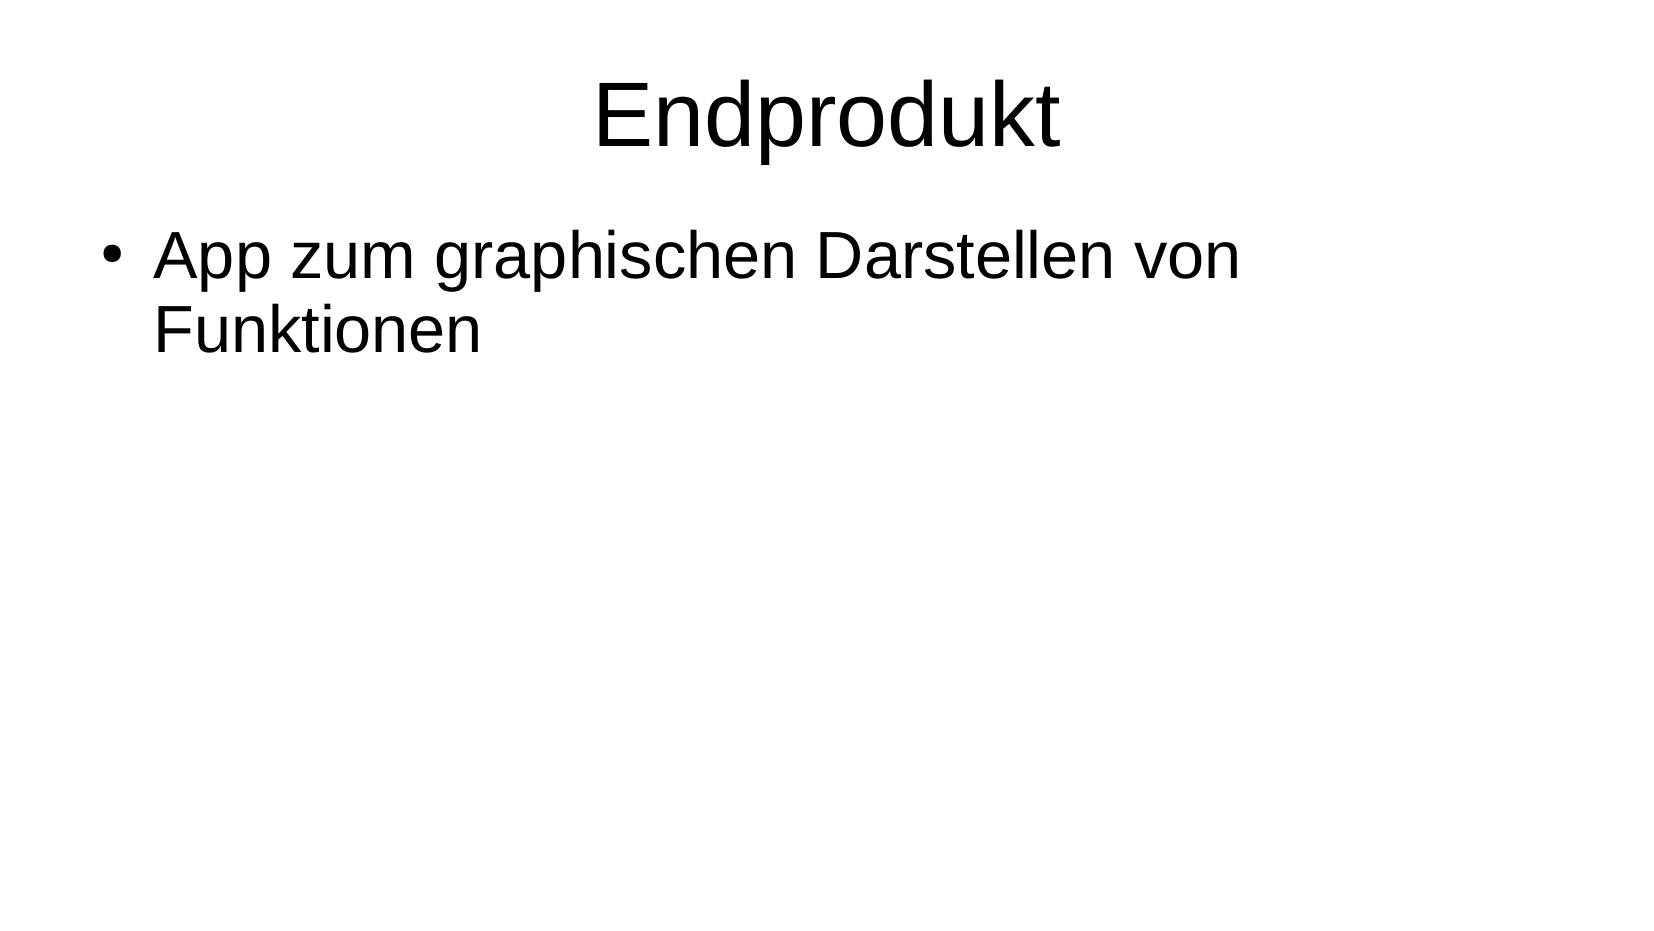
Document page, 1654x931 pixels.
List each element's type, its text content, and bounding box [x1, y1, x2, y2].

list App zum graphischen Darstellen von Funktionen [82, 217, 1571, 758]
title Endprodukt [82, 37, 1571, 193]
